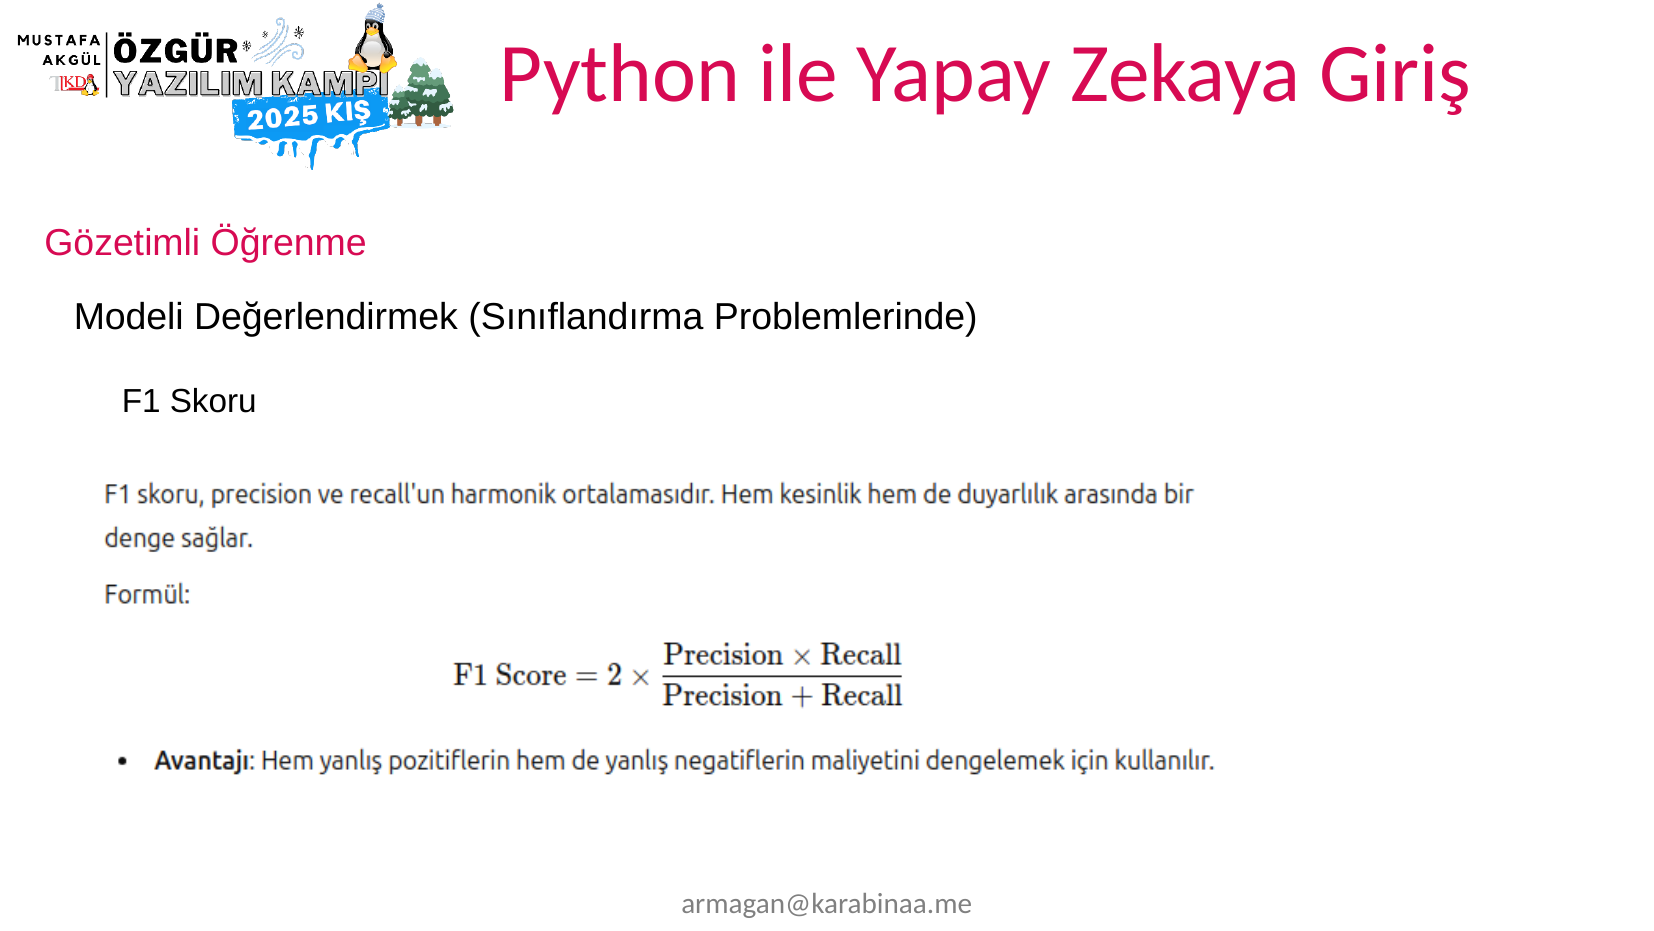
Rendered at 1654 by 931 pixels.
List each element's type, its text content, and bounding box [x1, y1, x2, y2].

text_box armagan@karabinaa.me [0, 877, 1654, 928]
text_box Gözetimli Öğrenme [29, 213, 854, 271]
text_box Modeli Değerlendirmek (Sınıflandırma Problemlerinde) [59, 288, 1241, 387]
picture [78, 469, 1282, 798]
picture [0, 0, 463, 177]
text_box Python ile Yapay Zekaya Giriş [484, 10, 1654, 126]
text_box F1 Skoru [107, 375, 443, 465]
